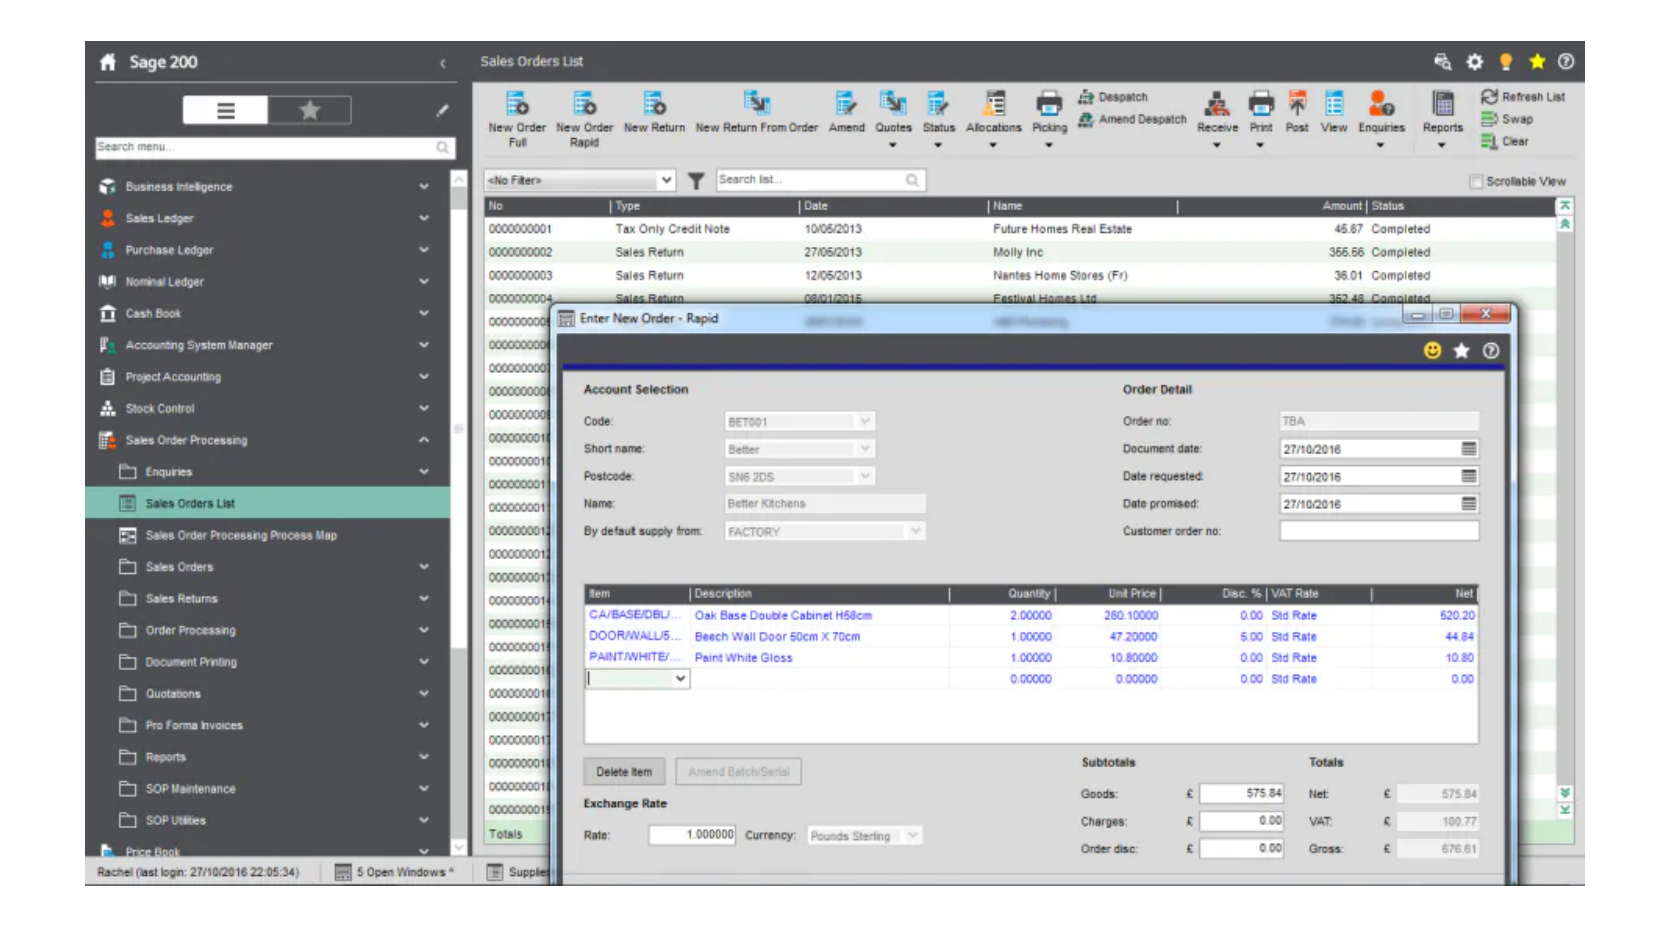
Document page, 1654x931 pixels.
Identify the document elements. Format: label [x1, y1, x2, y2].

picture [85, 41, 1585, 886]
